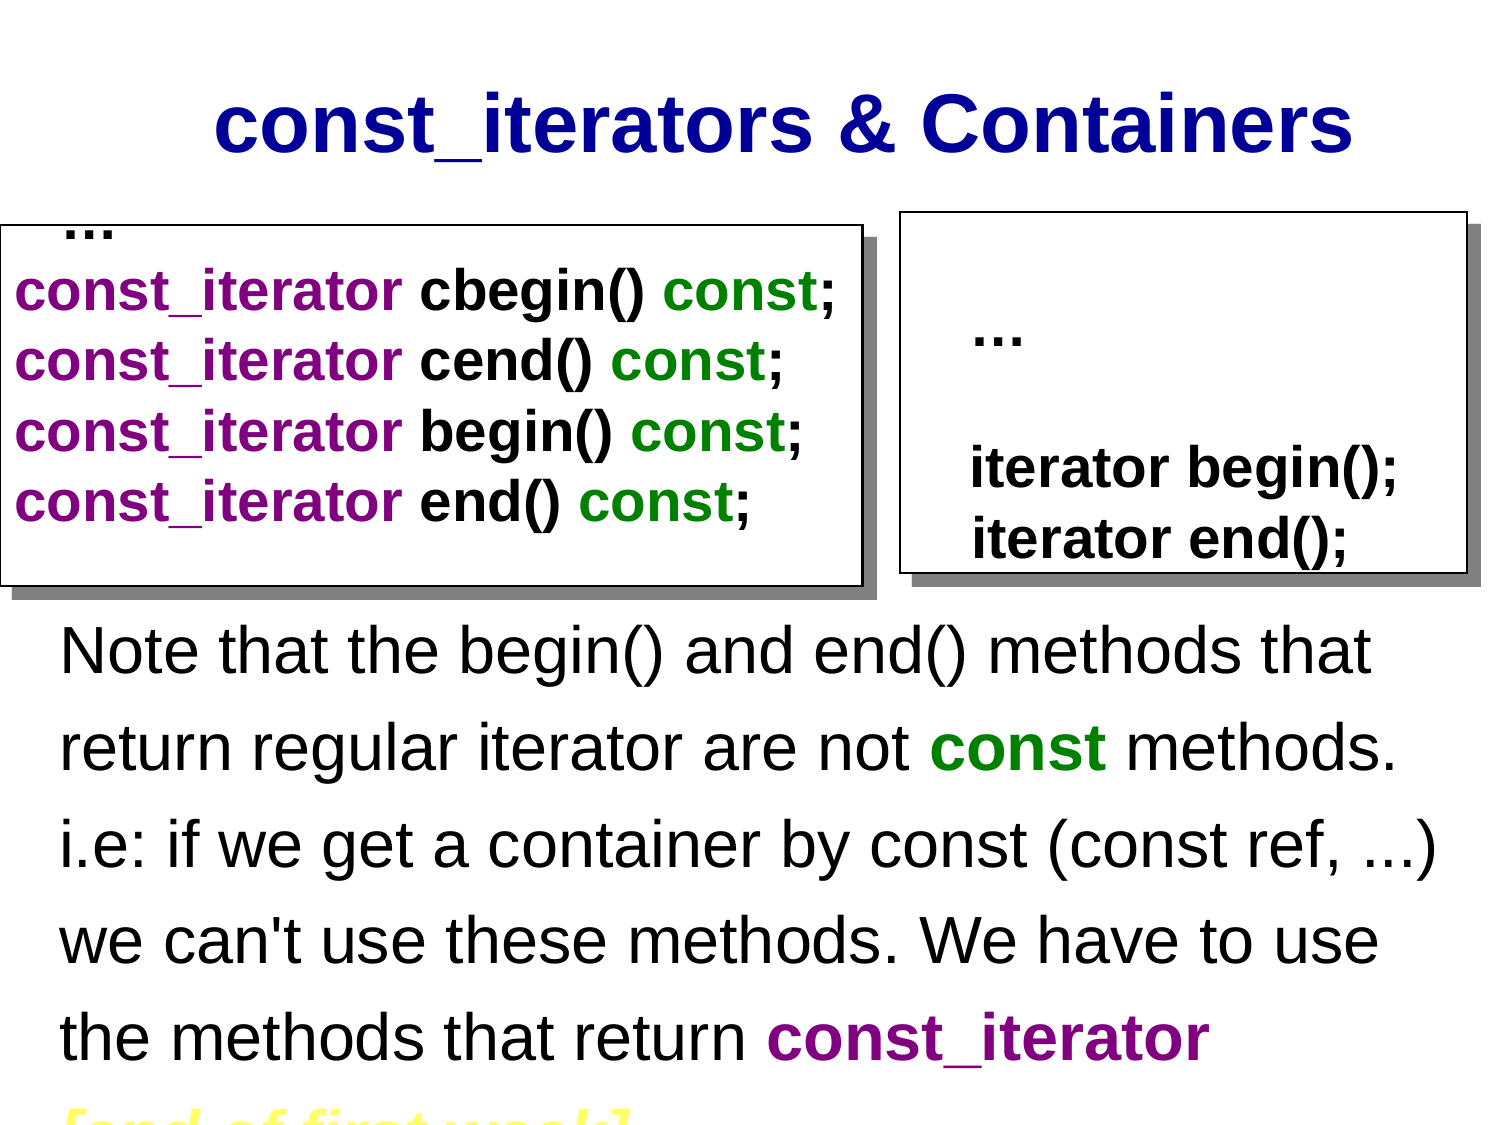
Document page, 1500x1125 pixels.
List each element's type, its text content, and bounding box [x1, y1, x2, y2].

list … iterator begin(); iterator end(); [907, 210, 1500, 600]
text_box [899, 212, 907, 574]
list … const_iterator cbegin() const; const_iterator cend() const; const_iterator begin() const; const_iterator end() const; [0, 187, 961, 841]
title const_iterators & Containers [198, 17, 1468, 210]
list Note that the begin() and end() methods that return regular iterator are not const methods. i.e: if we get a container by const (const ref, ...) we can't use these methods. We have to use the methods that return const_iterator [end of first week] [44, 600, 1500, 1125]
